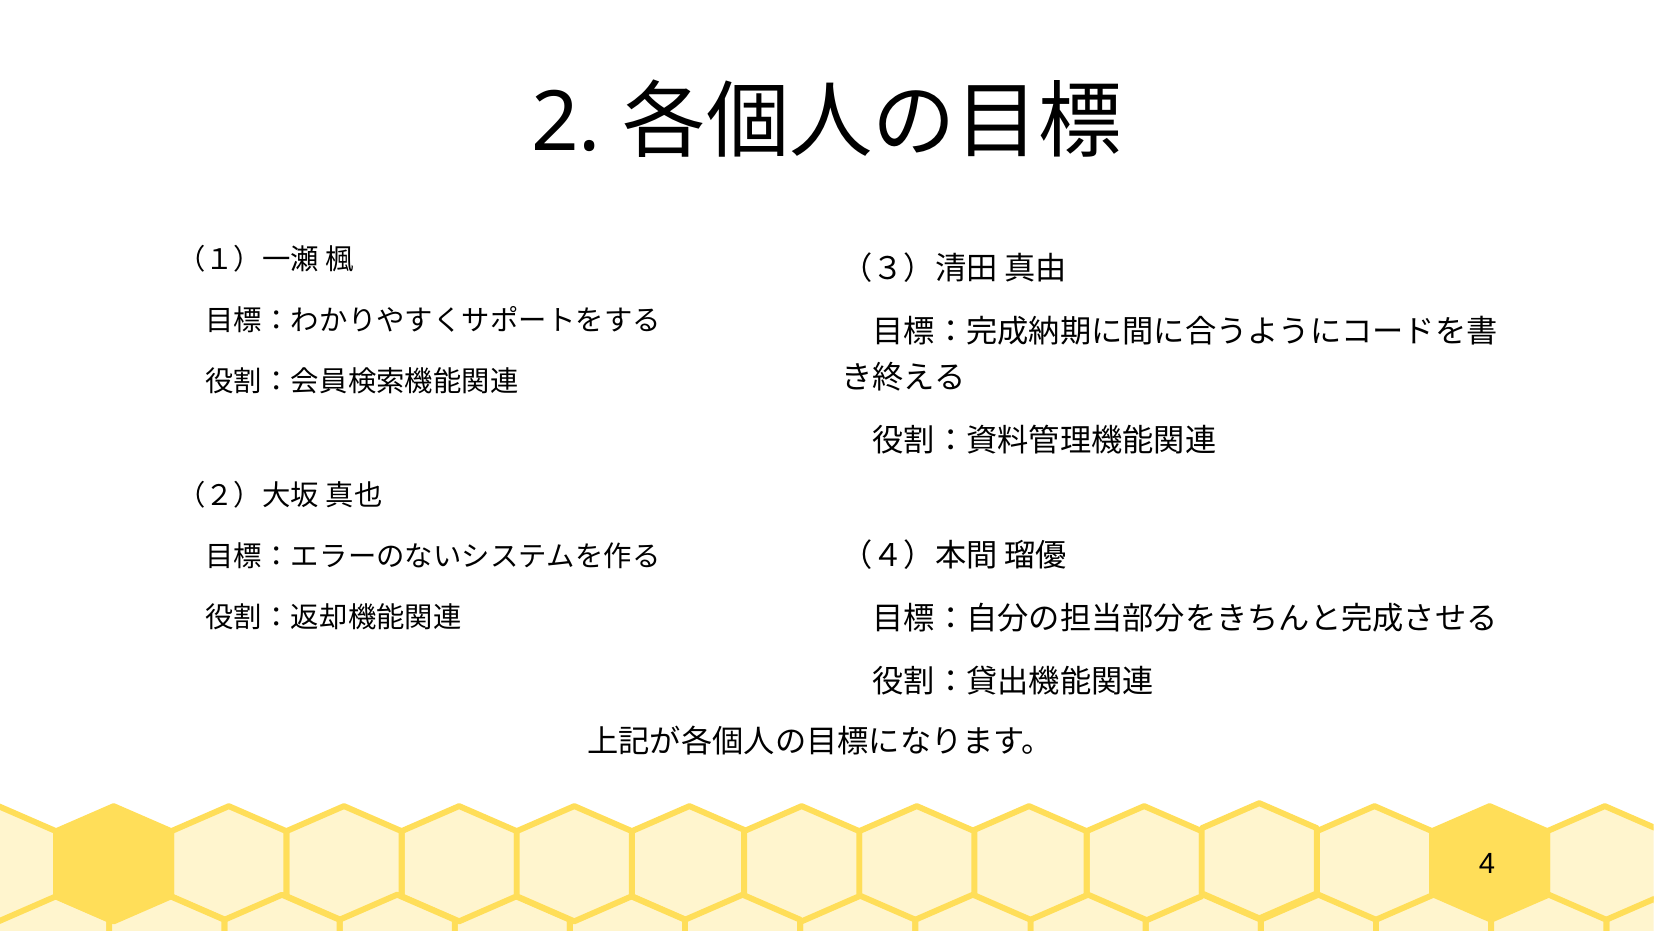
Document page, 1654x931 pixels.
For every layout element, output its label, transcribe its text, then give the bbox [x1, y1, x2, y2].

text_box （３）清田 真由 目標：完成納期に間に合うようにコードを書き終える 役割：資料管理機能関連 （４）本間 瑠優 目標：自分の担当部分をきちんと完成させる 役割：貸出機能関連 [826, 236, 1522, 709]
text_box 上記が各個人の目標になります。 [442, 708, 1199, 798]
list （１）一瀬 楓 目標：わかりやすくサポートをする 役割：会員検索機能関連 （２）大坂 真也 目標：エラーのないシステムを作る 役割：返却機能関連 [177, 236, 768, 639]
title 2. 各個人の目標 [82, 37, 1571, 193]
